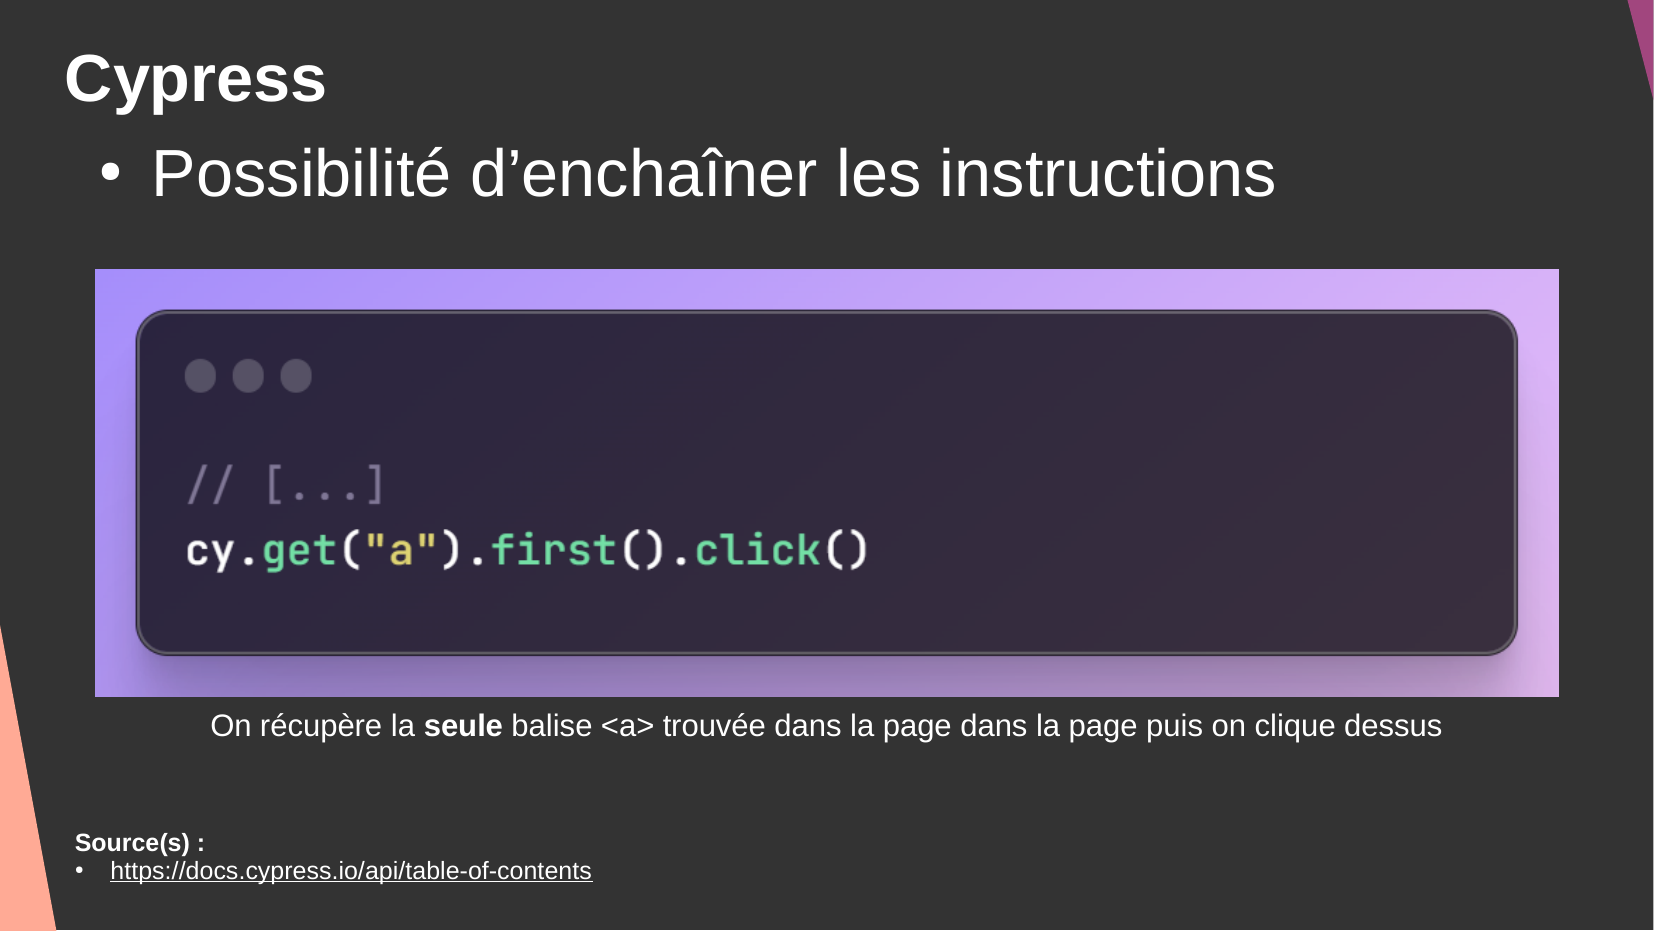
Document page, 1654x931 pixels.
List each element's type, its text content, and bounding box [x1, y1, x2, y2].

text_box [1627, 0, 1654, 103]
picture [95, 269, 1559, 697]
list On récupère la seule balise <a> trouvée dans la page dans la page puis on clique dessus [94, 708, 1560, 768]
list Possibilité d’enchaîner les instructions [80, 135, 1620, 390]
text_box Source(s) : https://docs.cypress.io/api/table-of-contents [60, 821, 1546, 906]
text_box [0, 625, 57, 931]
title Cypress [64, 40, 1635, 116]
